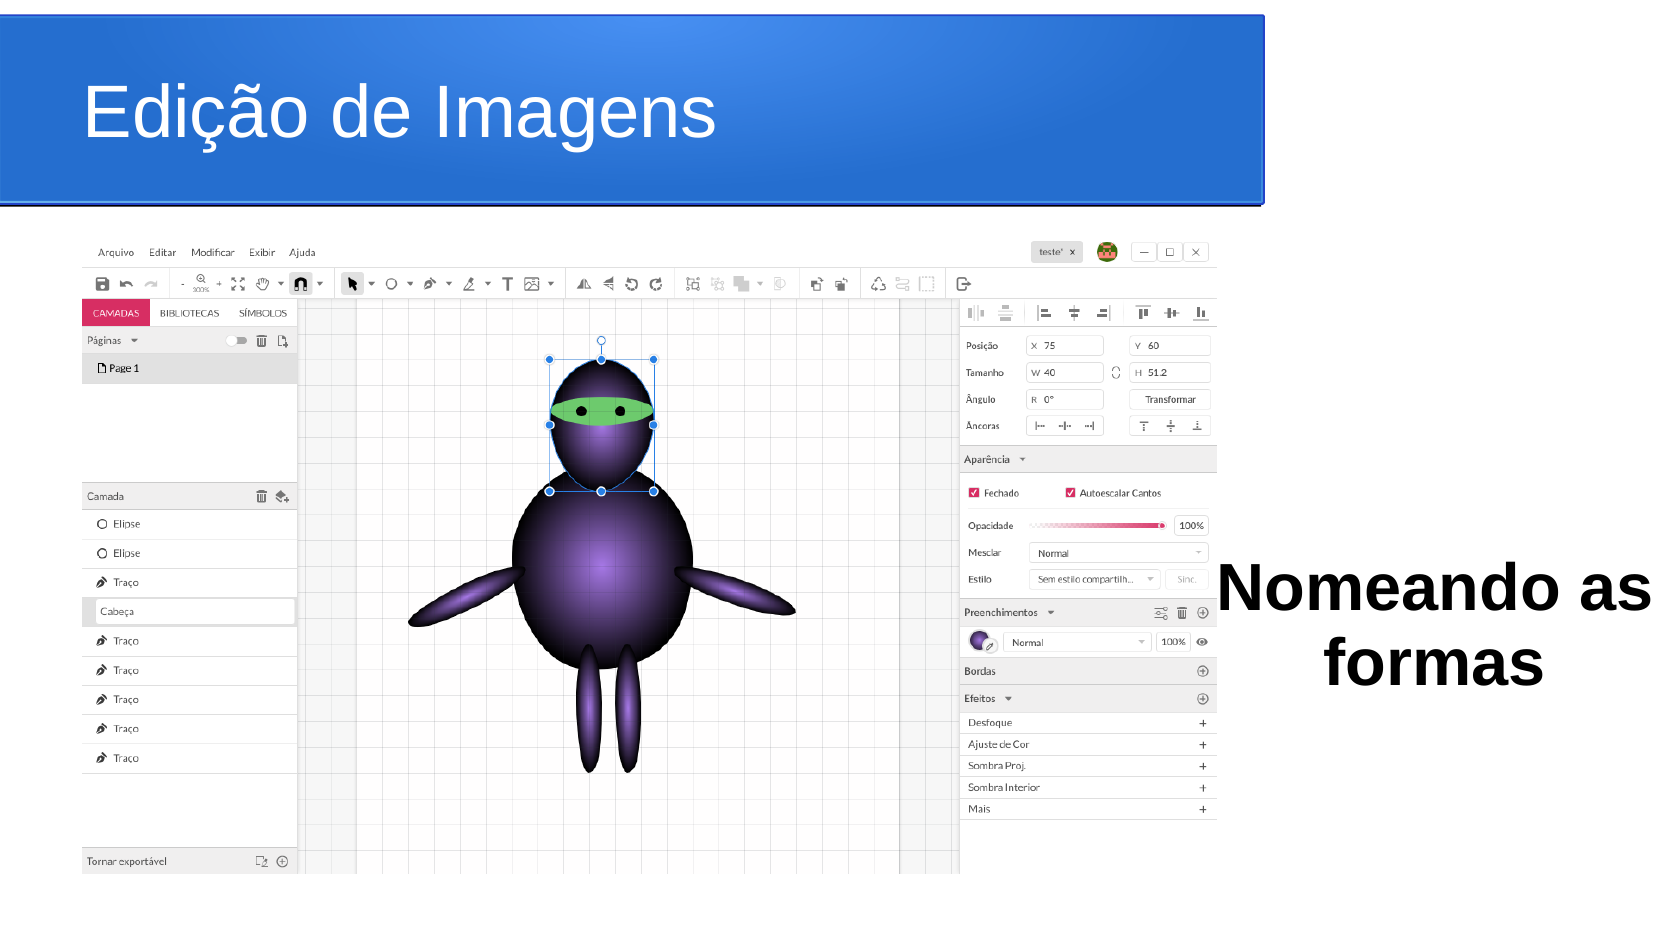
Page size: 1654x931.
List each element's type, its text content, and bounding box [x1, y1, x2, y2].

subtitle Nomeando as formas [1217, 513, 1654, 737]
title Edição de Imagens [82, 35, 1235, 189]
picture [82, 236, 1217, 875]
